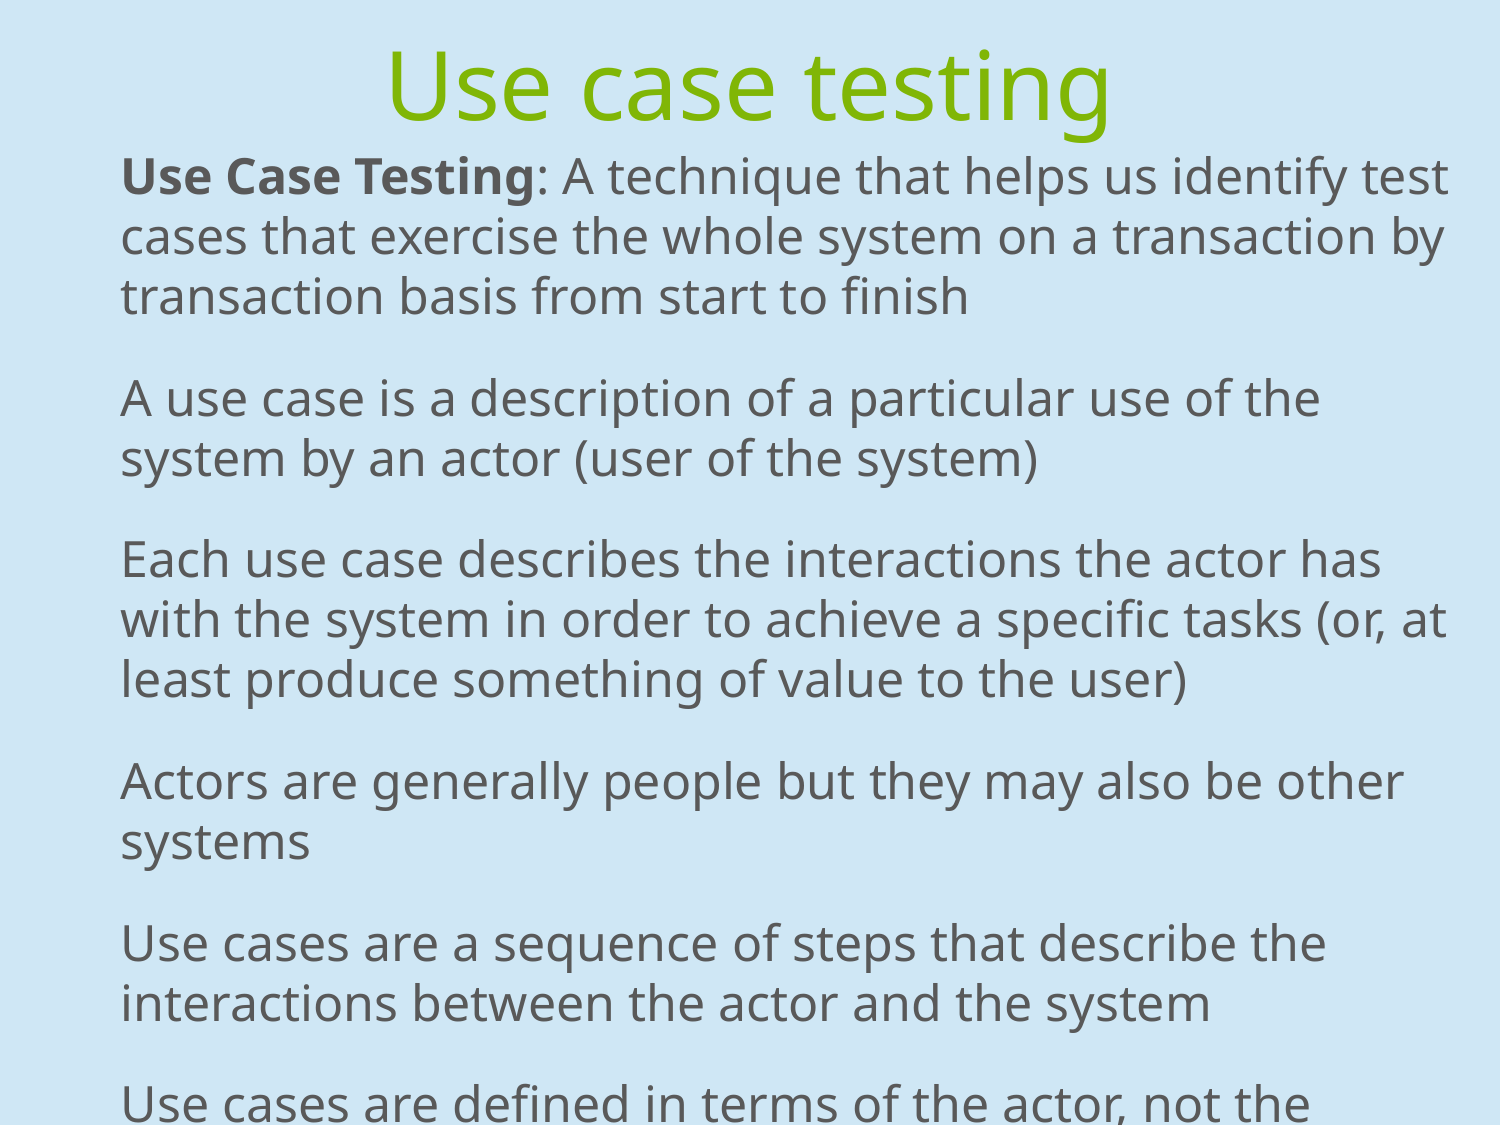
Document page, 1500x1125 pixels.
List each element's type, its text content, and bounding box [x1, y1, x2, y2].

list Use Case Testing: A technique that helps us identify test cases that exercise the whole system on a transaction by transaction basis from start to finish A use case is a description of a particular use of the system by an actor (user of the system) Each use case describes the interactions the actor has with the system in order to achieve a specific tasks (or, at least produce something of value to the user) Actors are generally people but they may also be other systems Use cases are a sequence of steps that describe the interactions between the actor and the system Use cases are defined in terms of the actor, not the system, describing what the actor does and what the actor sees rather than what inputs the system expects and what the system’s outputs are. They often use language and terms of the business rather than technical terms, especially when the actor is a business user [48, 137, 1466, 1095]
title Use case testing [90, 17, 1410, 137]
